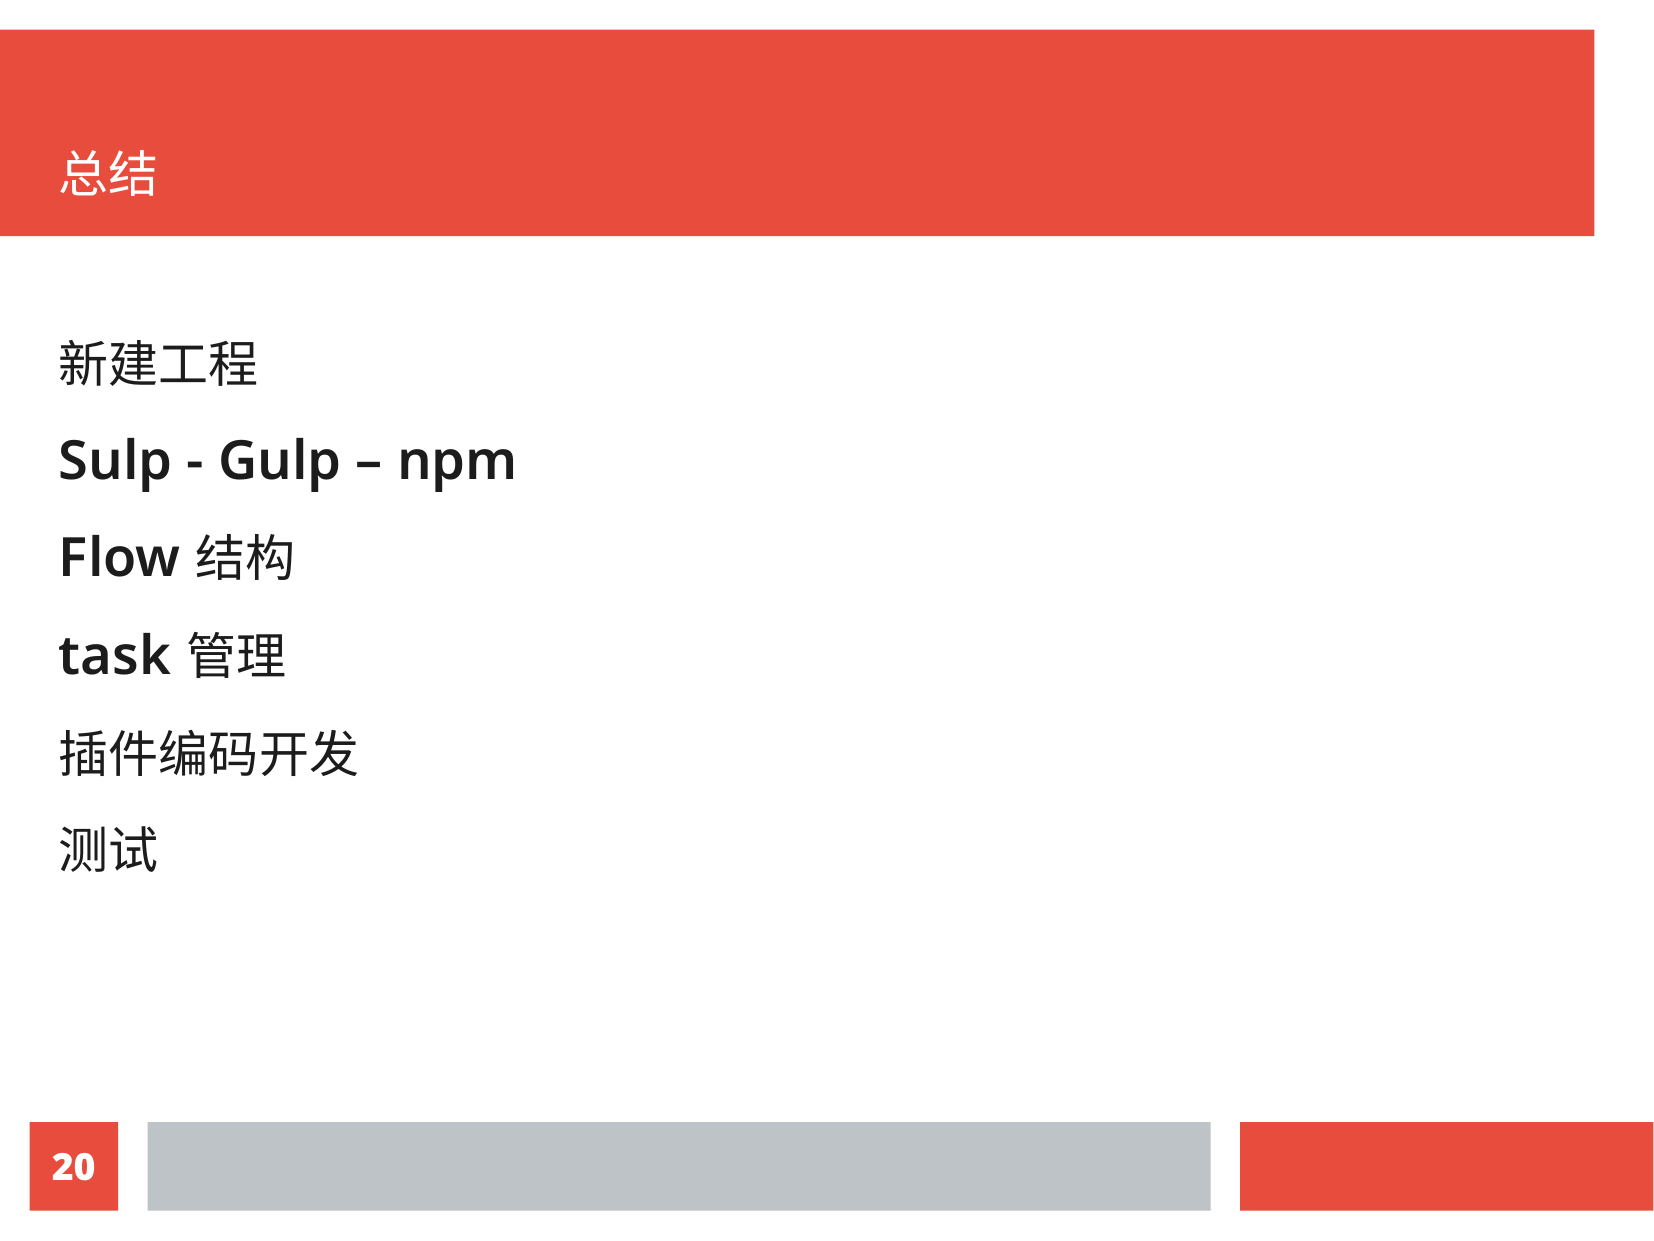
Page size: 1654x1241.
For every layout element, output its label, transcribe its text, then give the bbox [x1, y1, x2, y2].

list 新建工程 Sulp - Gulp – npm Flow结构 task管理 插件编码开发 测试 [59, 324, 1565, 1093]
title 总结 [59, 59, 1595, 207]
